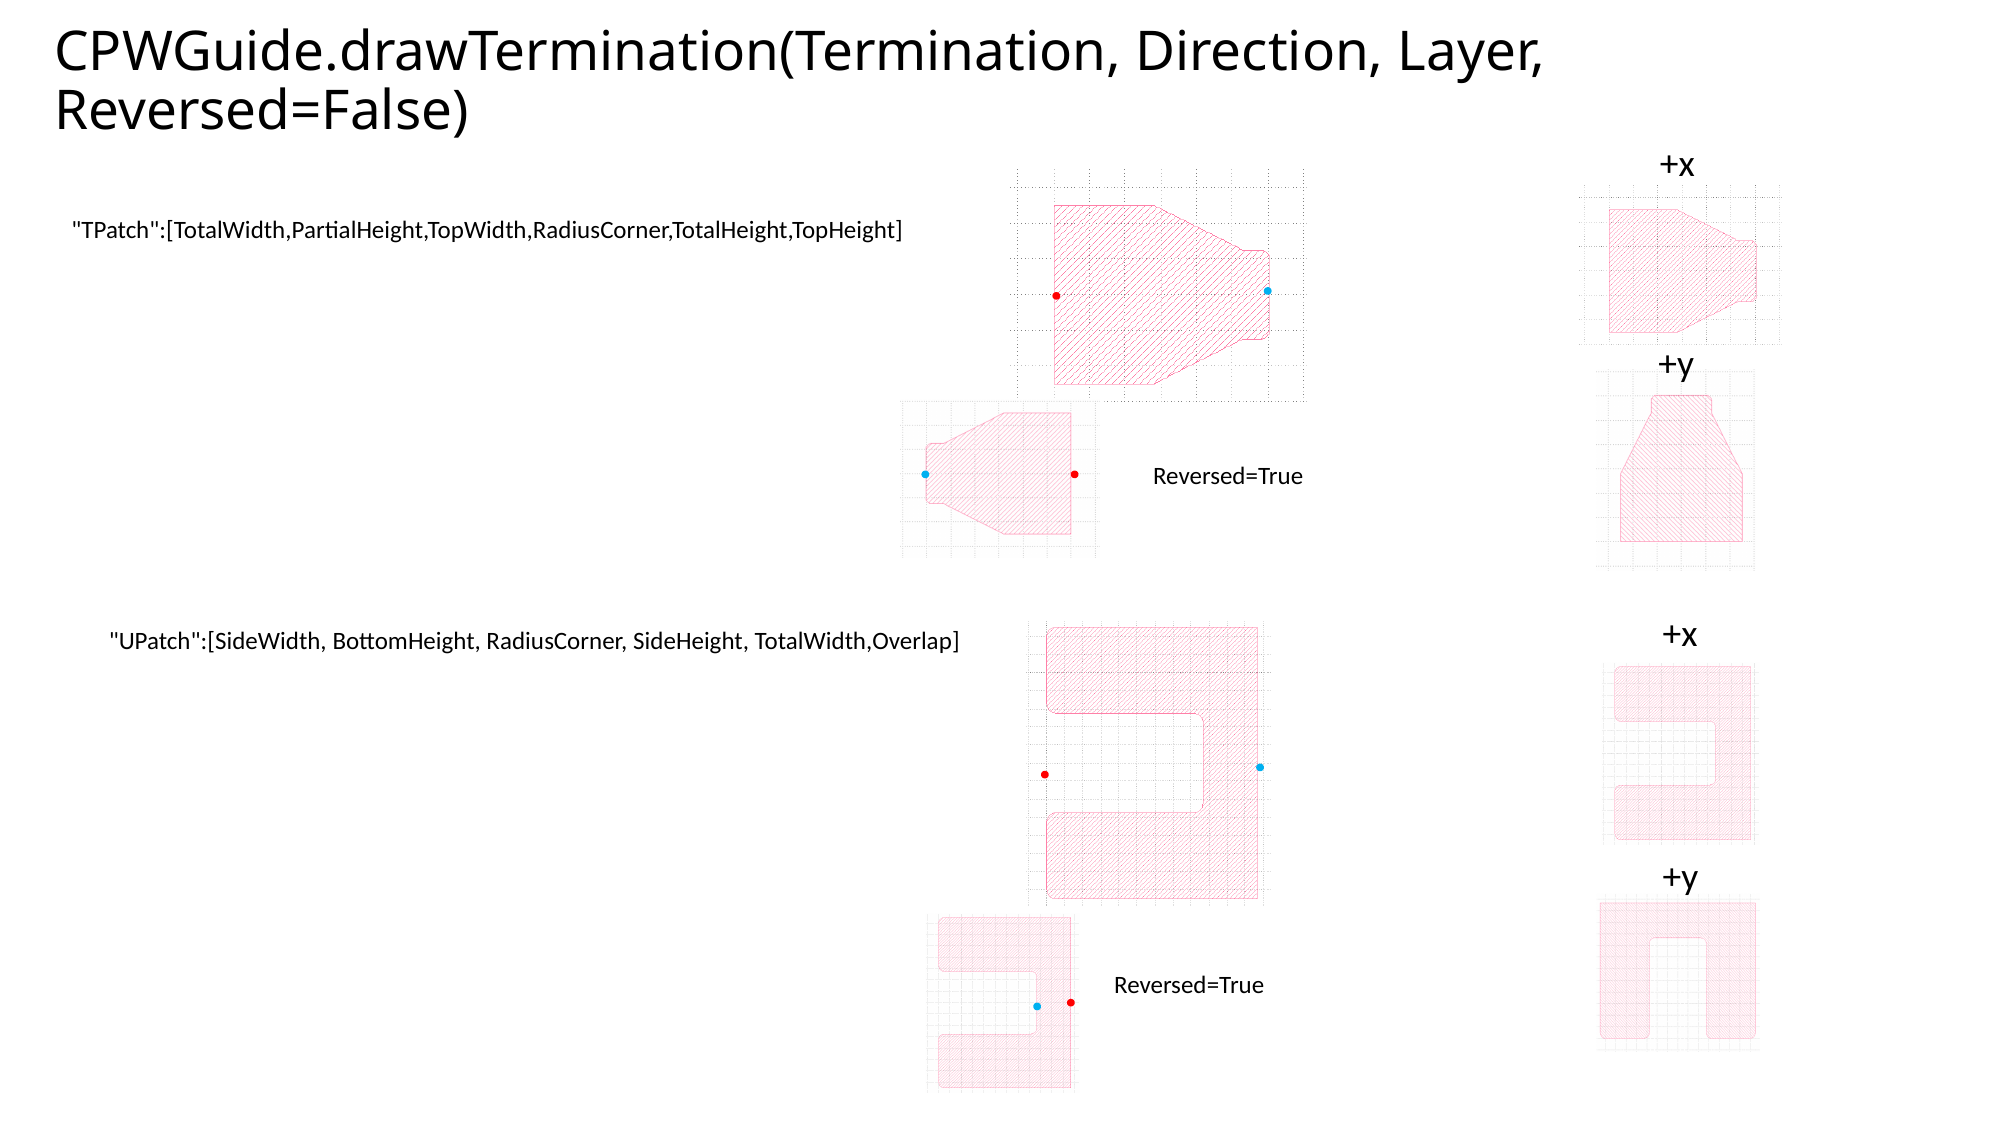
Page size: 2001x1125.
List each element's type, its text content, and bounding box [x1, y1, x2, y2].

text_box [1070, 470, 1079, 479]
text_box [1041, 770, 1049, 779]
text_box [921, 470, 930, 479]
text_box [1052, 292, 1061, 300]
text_box [1033, 1002, 1041, 1011]
text_box +y [1647, 844, 1715, 906]
text_box CPWGuide.drawTermination(Termination, Direction, Layer, Reversed=False) [39, 16, 1905, 149]
text_box [1256, 763, 1264, 772]
picture [1579, 185, 1782, 346]
text_box Reversed=True [1099, 961, 1437, 1007]
text_box +y [1643, 331, 1710, 393]
text_box [1263, 287, 1272, 295]
text_box [1067, 998, 1075, 1007]
text_box Reversed=True [1138, 451, 1476, 498]
picture [1025, 620, 1272, 907]
picture [900, 169, 1307, 558]
text_box "UPatch":[SideWidth, BottomHeight, RadiusCorner, SideHeight, TotalWidth,Overlap] [93, 616, 983, 663]
picture [1596, 893, 1760, 1052]
text_box "TPatch":[TotalWidth,PartialHeight,TopWidth,RadiusCorner,TotalHeight,TopHeight] [56, 206, 1010, 251]
picture [1601, 662, 1760, 845]
text_box +x [1645, 131, 1711, 192]
picture [1596, 369, 1756, 571]
picture [925, 913, 1080, 1093]
text_box +x [1647, 601, 1714, 663]
